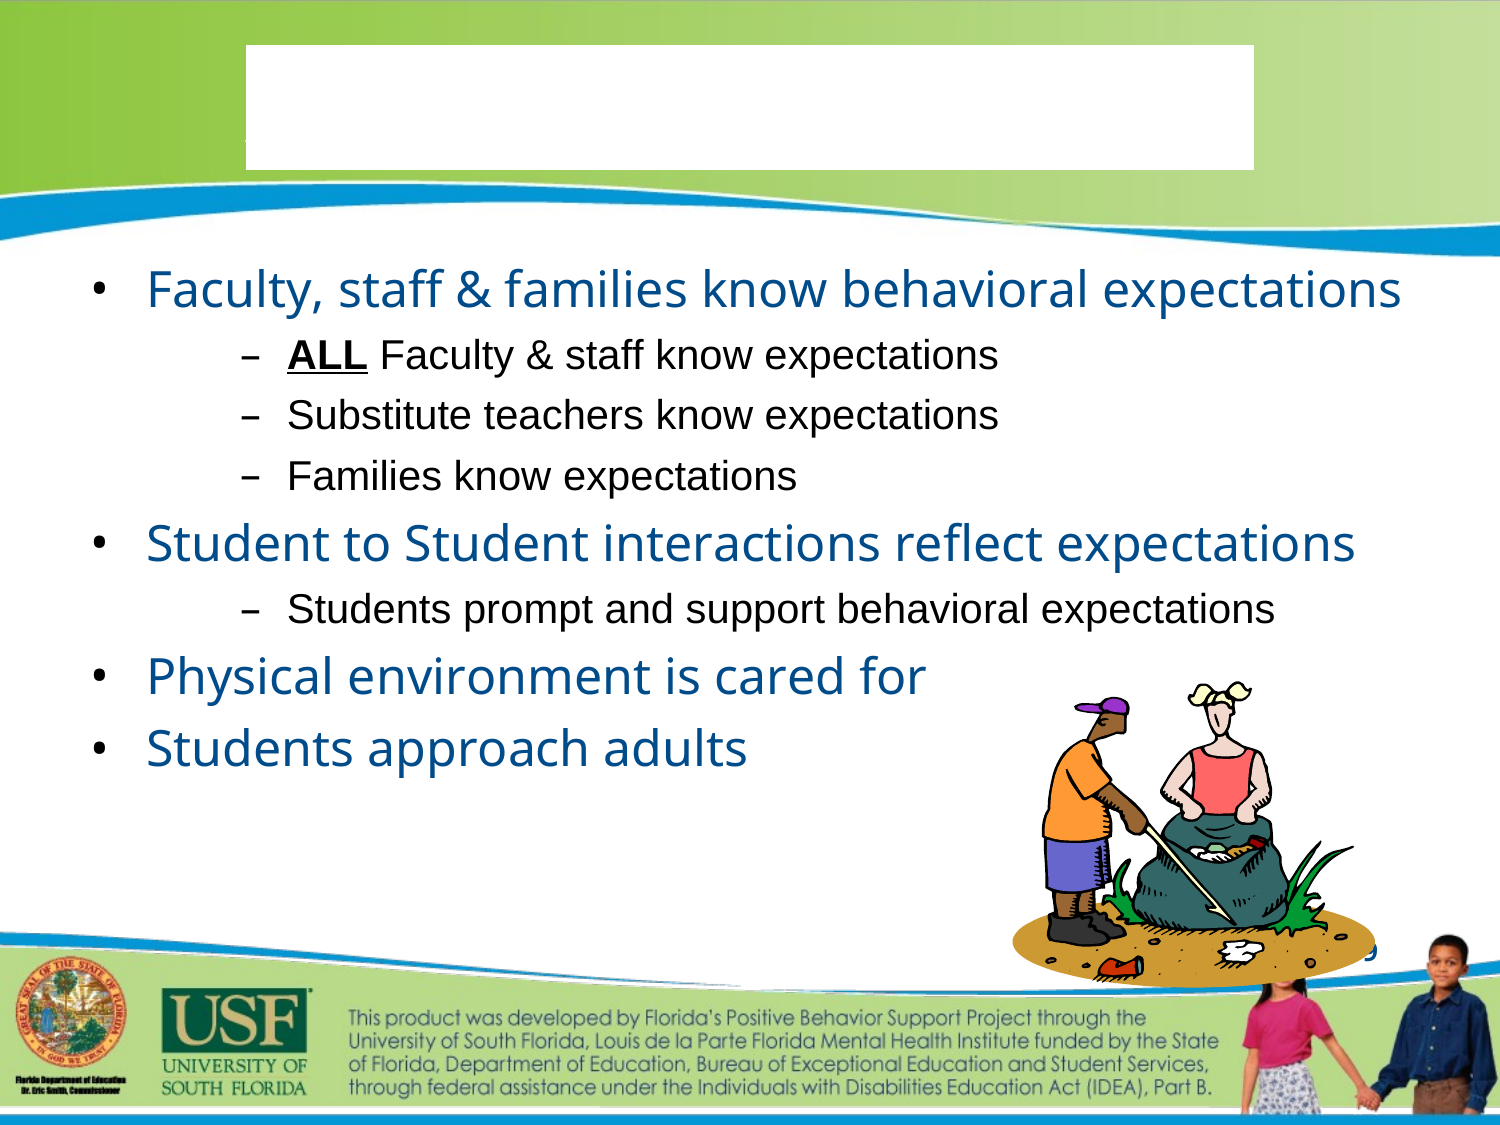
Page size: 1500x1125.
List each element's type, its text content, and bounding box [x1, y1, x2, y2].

list Faculty, staff & families know behavioral expectations ALL Faculty & staff know expectations Substitute teachers know expectations Families know expectations Student to Student interactions reflect expectations Students prompt and support behavioral expectations Physical environment is cared for Students approach adults [75, 249, 1426, 913]
title Assessing Your School [75, 24, 1426, 188]
picture [1426, 254, 1500, 258]
picture [0, 0, 1500, 258]
picture [0, 681, 1500, 1116]
